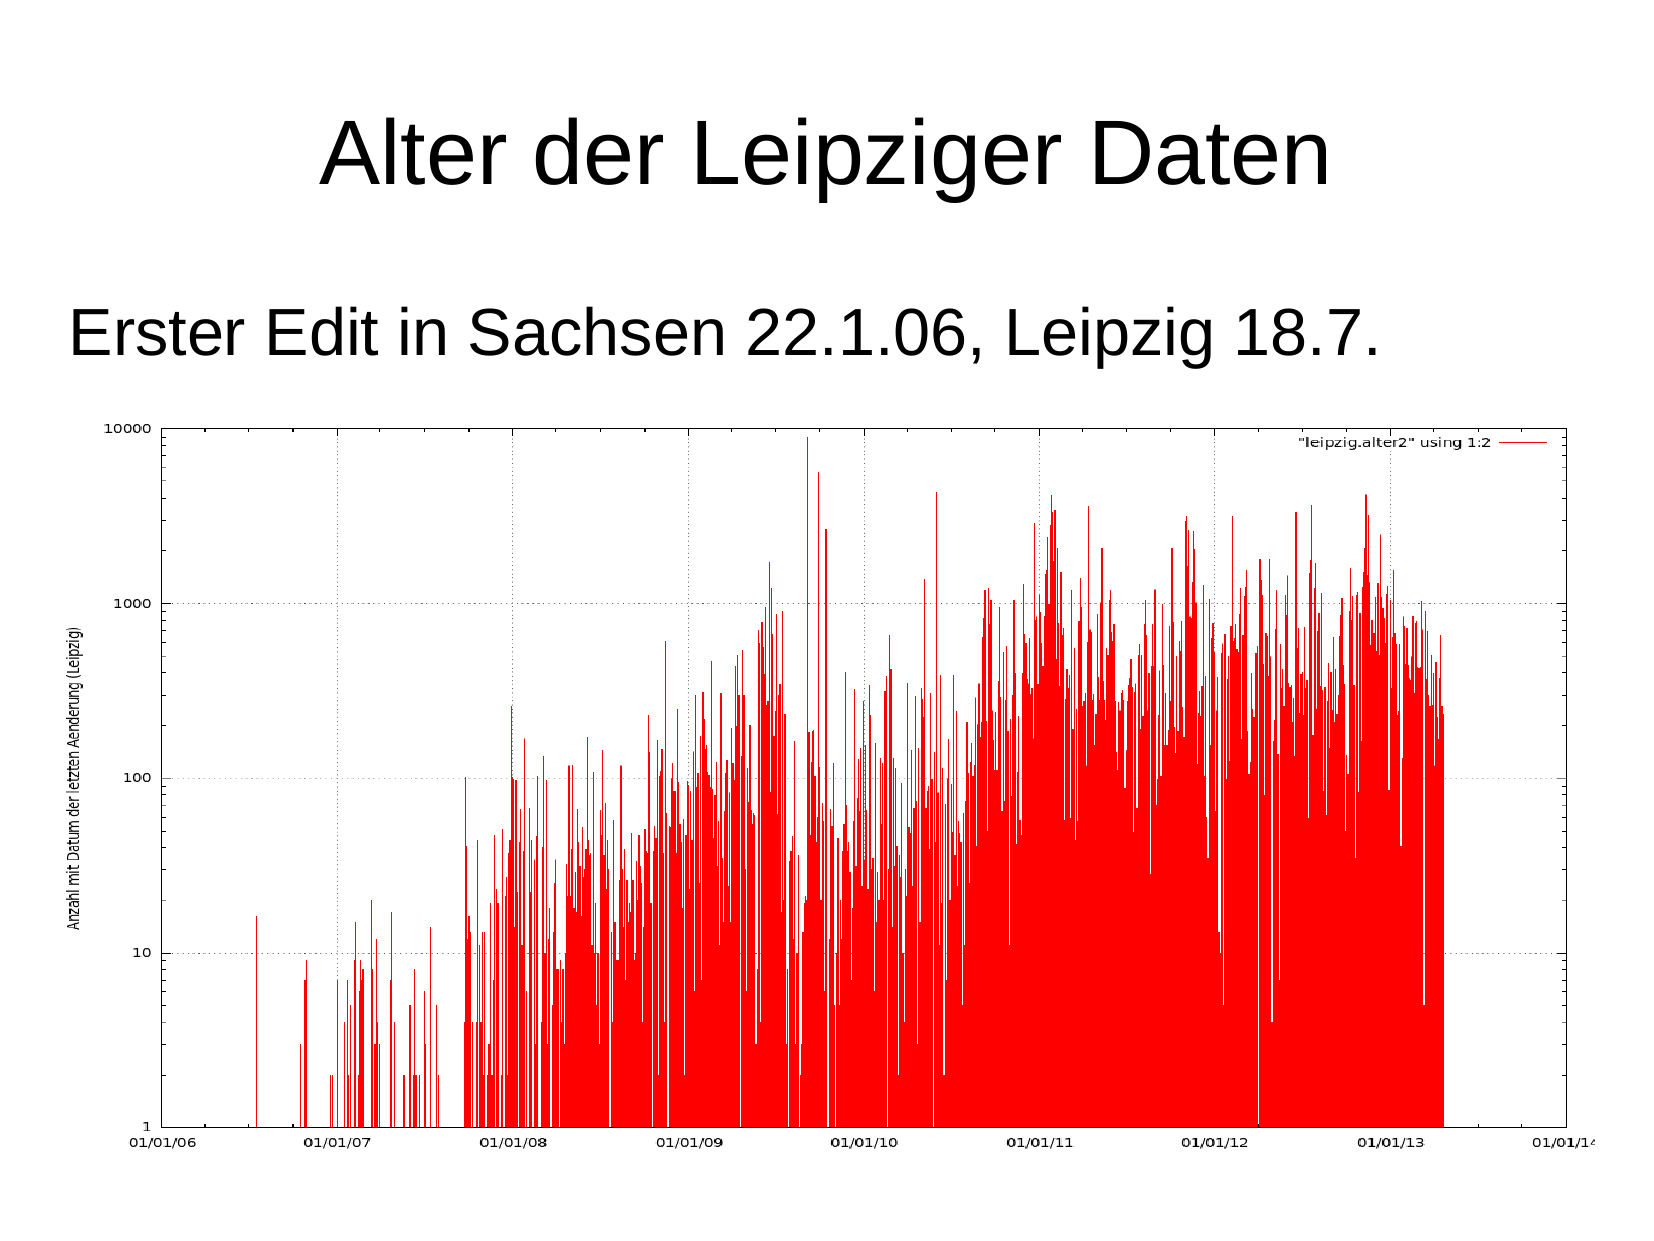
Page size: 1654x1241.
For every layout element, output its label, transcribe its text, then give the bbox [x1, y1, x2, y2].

title Alter der Leipziger Daten [82, 49, 1571, 257]
list Erster Edit in Sachsen 22.1.06, Leipzig 18.7. [0, 295, 1453, 419]
picture [59, 413, 1595, 1158]
